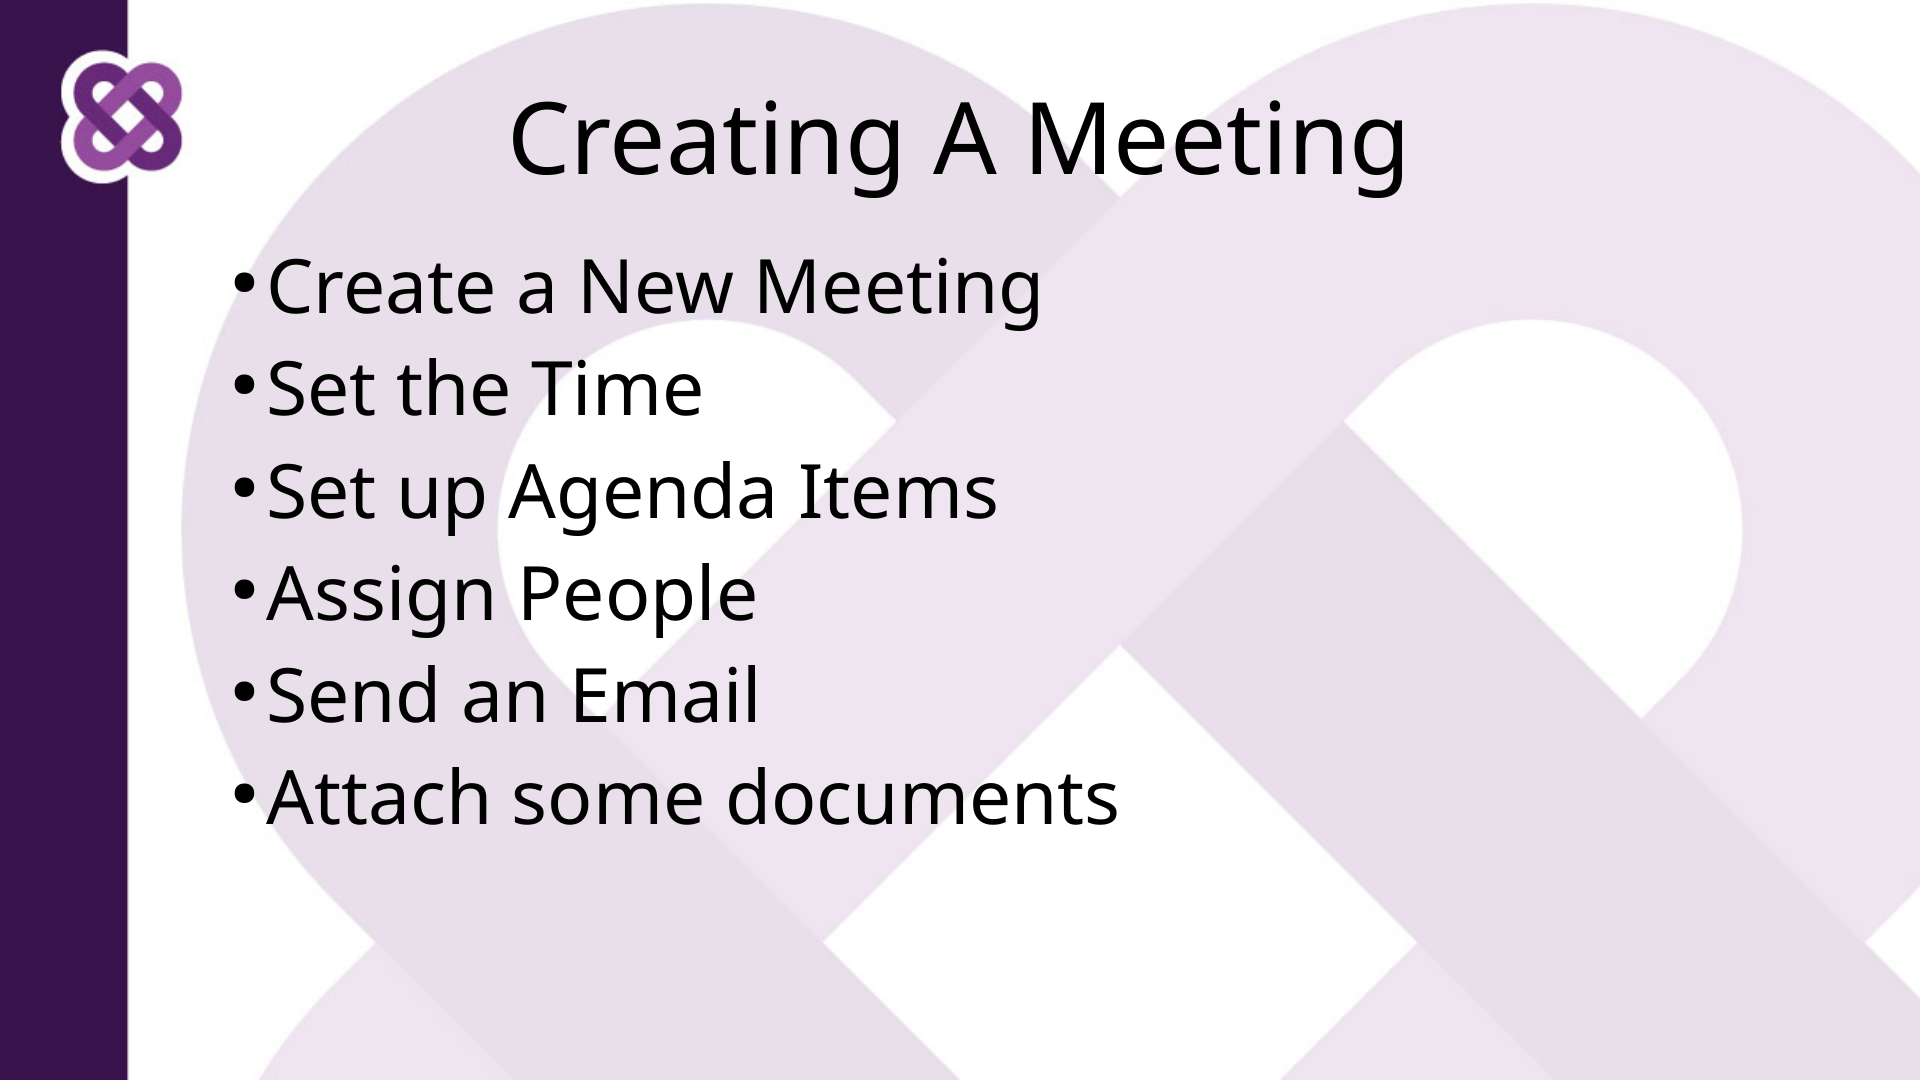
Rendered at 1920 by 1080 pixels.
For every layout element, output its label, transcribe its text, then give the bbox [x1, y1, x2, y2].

title Creating A Meeting [95, 53, 1824, 218]
picture [0, 0, 1920, 1080]
subtitle Create a New Meeting Set the Time Set up Agenda Items Assign People Send an Email Attach some documents [231, 269, 1801, 811]
